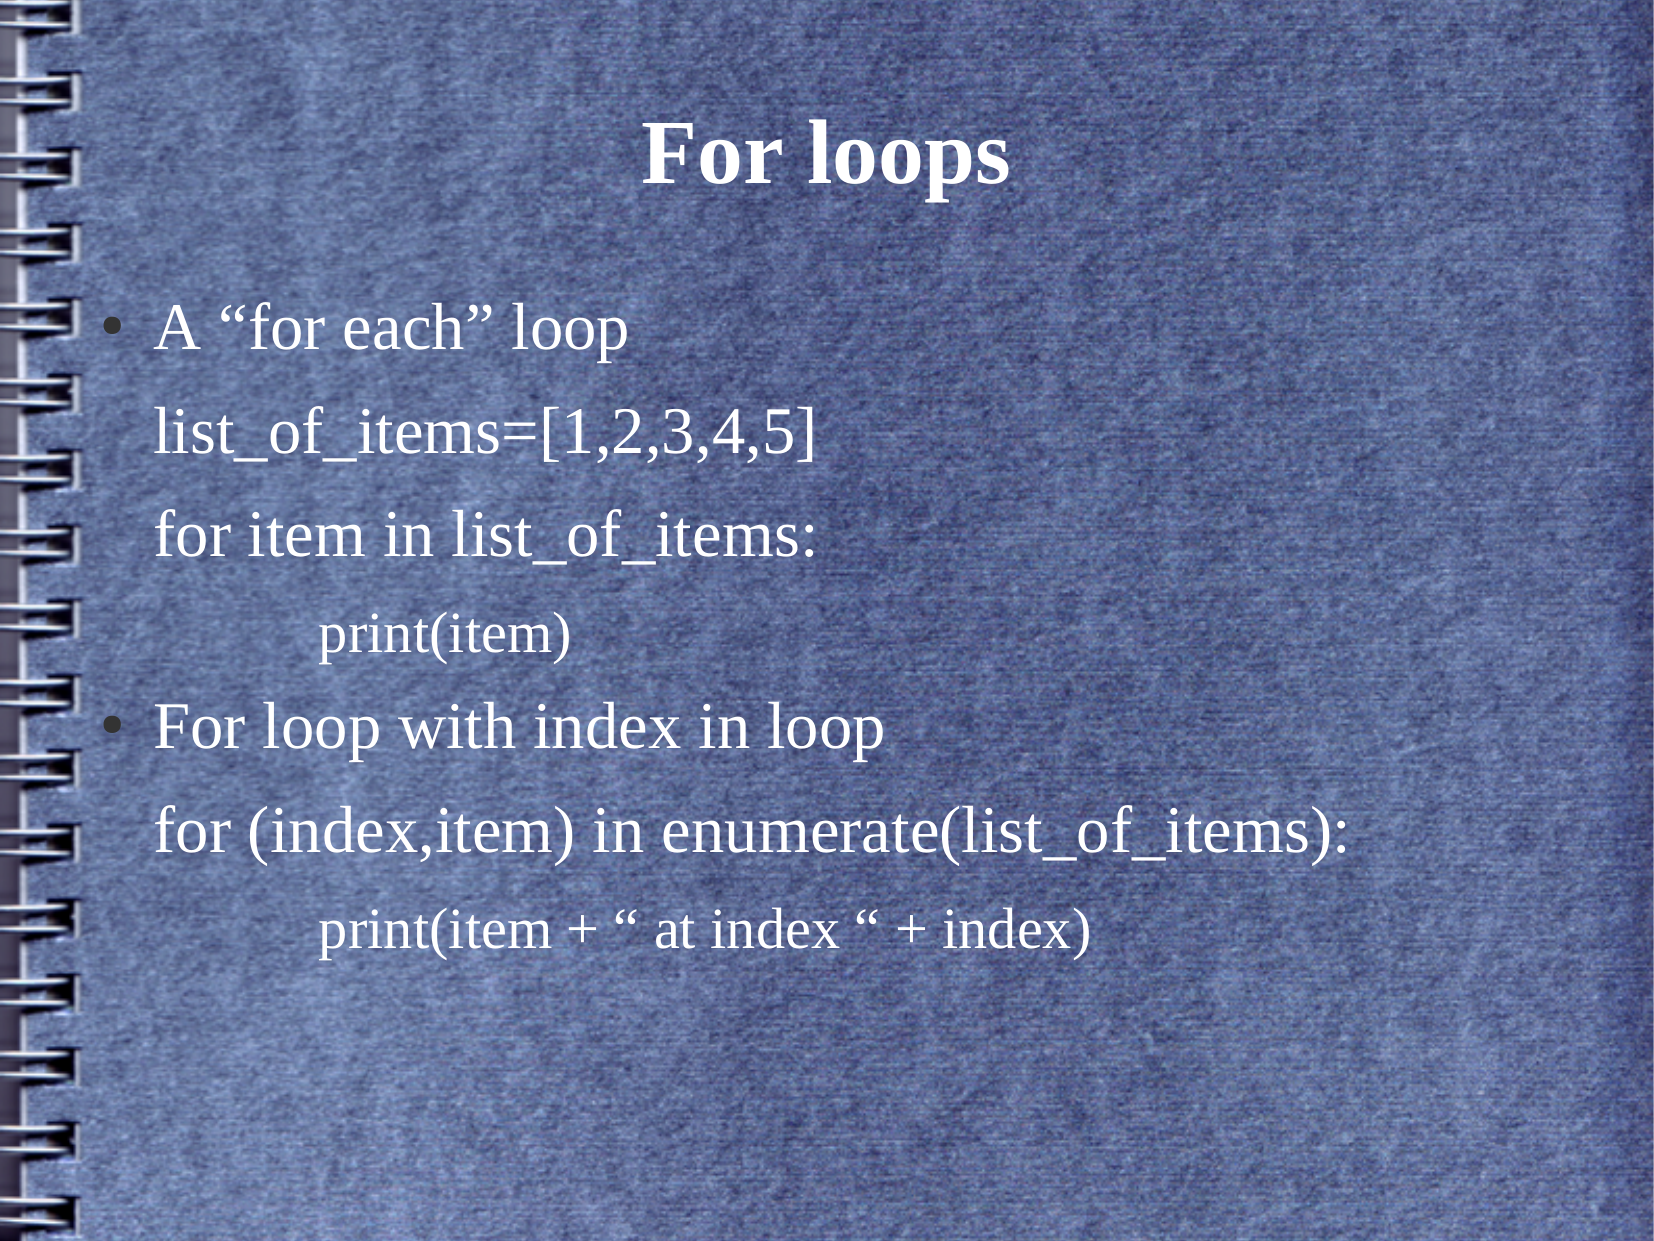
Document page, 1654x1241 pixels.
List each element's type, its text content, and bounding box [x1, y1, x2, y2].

title For loops [82, 49, 1571, 257]
picture [0, 0, 1654, 1241]
list A “for each” loop list_of_items=[1,2,3,4,5] for item in list_of_items: print(item) For loop with index in loop for (index,item) in enumerate(list_of_items): print(item + “ at index “ + index) [82, 290, 1571, 1109]
